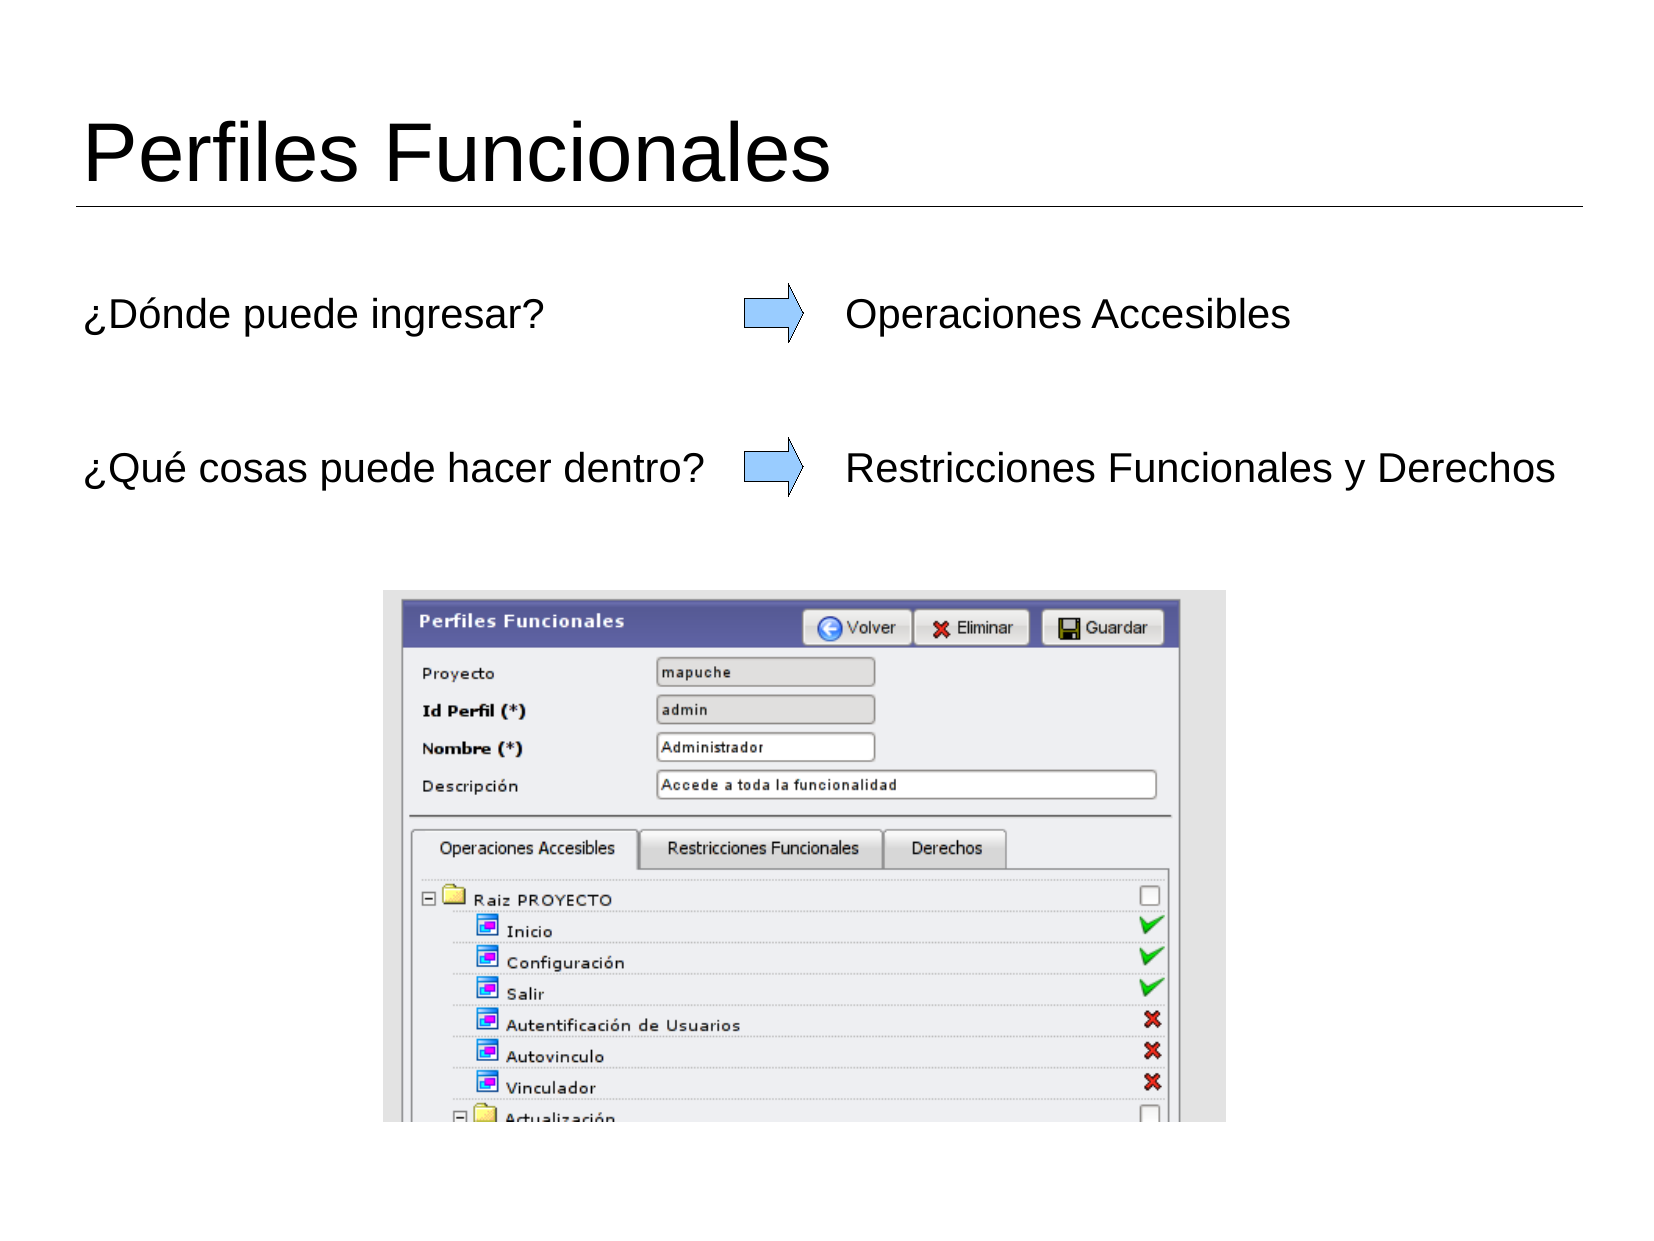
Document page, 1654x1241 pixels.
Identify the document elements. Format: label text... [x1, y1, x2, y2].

text_box [744, 283, 804, 343]
text_box [744, 437, 804, 497]
title Perfiles Funcionales [82, 49, 1571, 257]
picture [383, 590, 1226, 1123]
list Operaciones Accesibles Restricciones Funcionales y Derechos [845, 290, 1572, 1109]
list ¿Dónde puede ingresar? ¿Qué cosas puede hacer dentro? [82, 290, 809, 1109]
